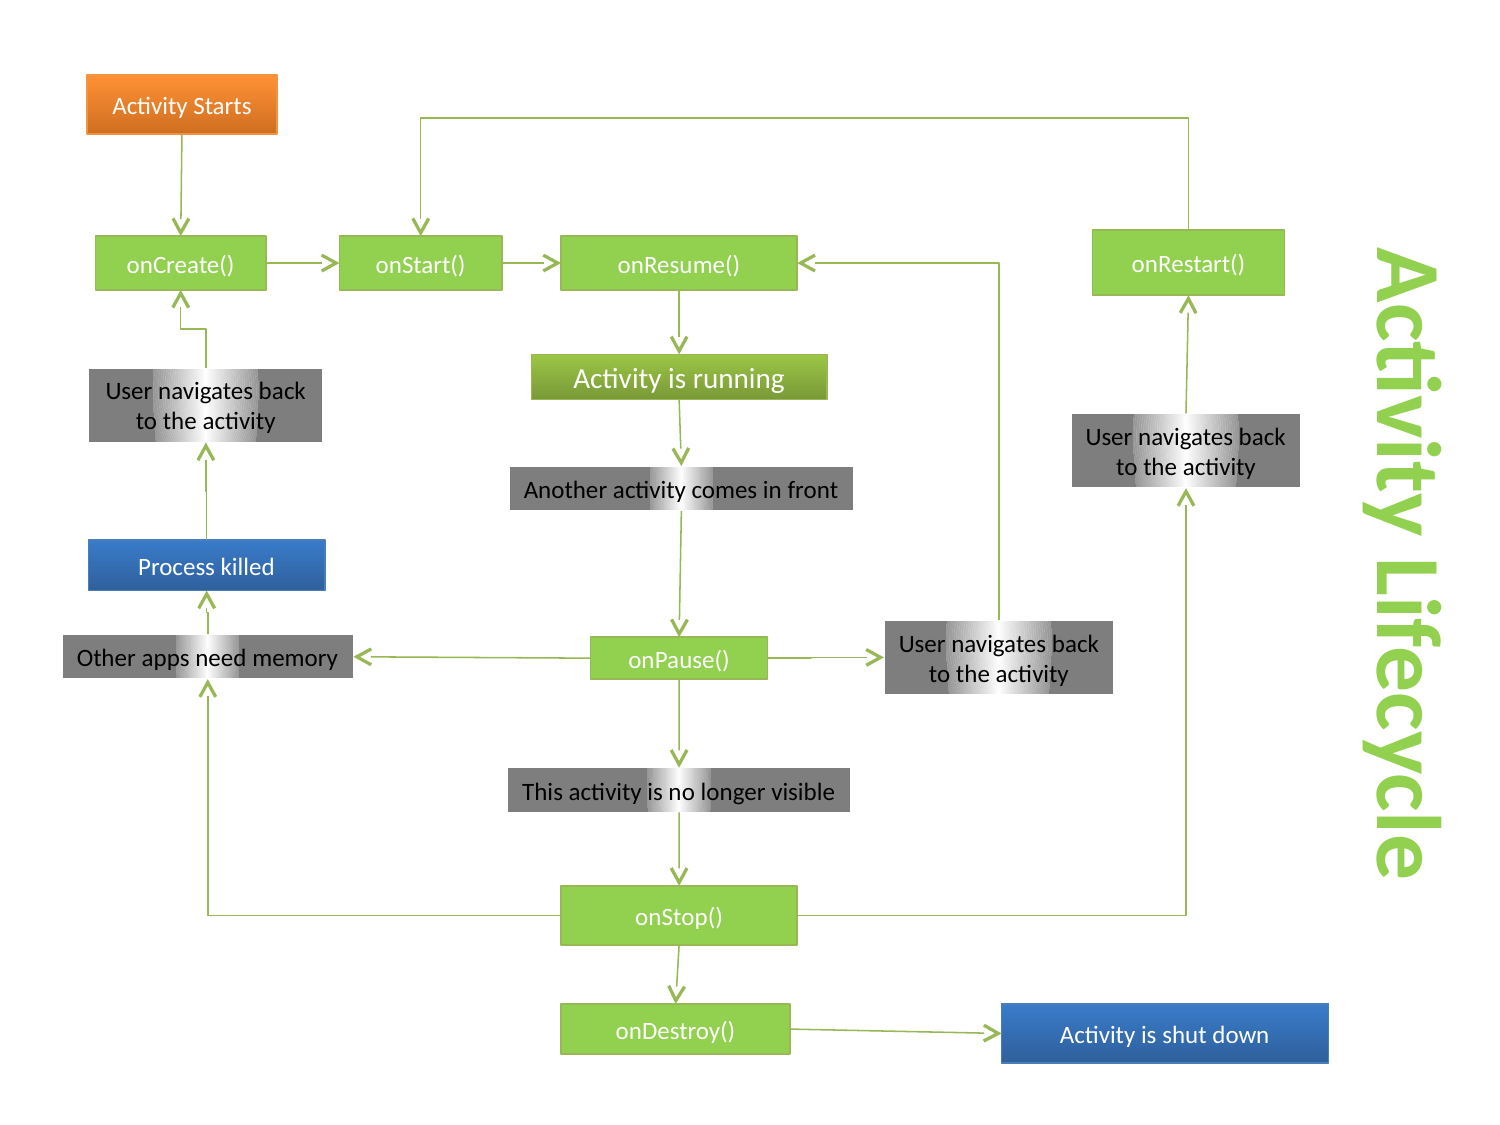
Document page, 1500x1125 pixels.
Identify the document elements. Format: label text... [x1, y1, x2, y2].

text_box User navigates back to the activity [883, 620, 1115, 695]
text_box onResume() [561, 236, 798, 290]
title Activity Lifecycle [1328, 116, 1500, 1012]
text_box onStart() [339, 236, 502, 290]
text_box Other apps need memory [62, 634, 354, 680]
text_box Activity Starts [87, 74, 277, 134]
text_box Another activity comes in front [509, 466, 854, 511]
text_box onPause() [590, 637, 768, 680]
text_box User navigates back to the activity [1070, 413, 1302, 489]
text_box User navigates back to the activity [88, 367, 324, 443]
text_box Activity is running [531, 354, 827, 400]
text_box Activity is shut down [1001, 1003, 1329, 1063]
text_box This activity is no longer visible [507, 767, 851, 813]
text_box onCreate() [95, 236, 266, 290]
text_box onRestart() [1092, 229, 1285, 296]
text_box onStop() [561, 885, 798, 945]
text_box onDestroy() [561, 1003, 791, 1055]
text_box Process killed [88, 540, 325, 591]
